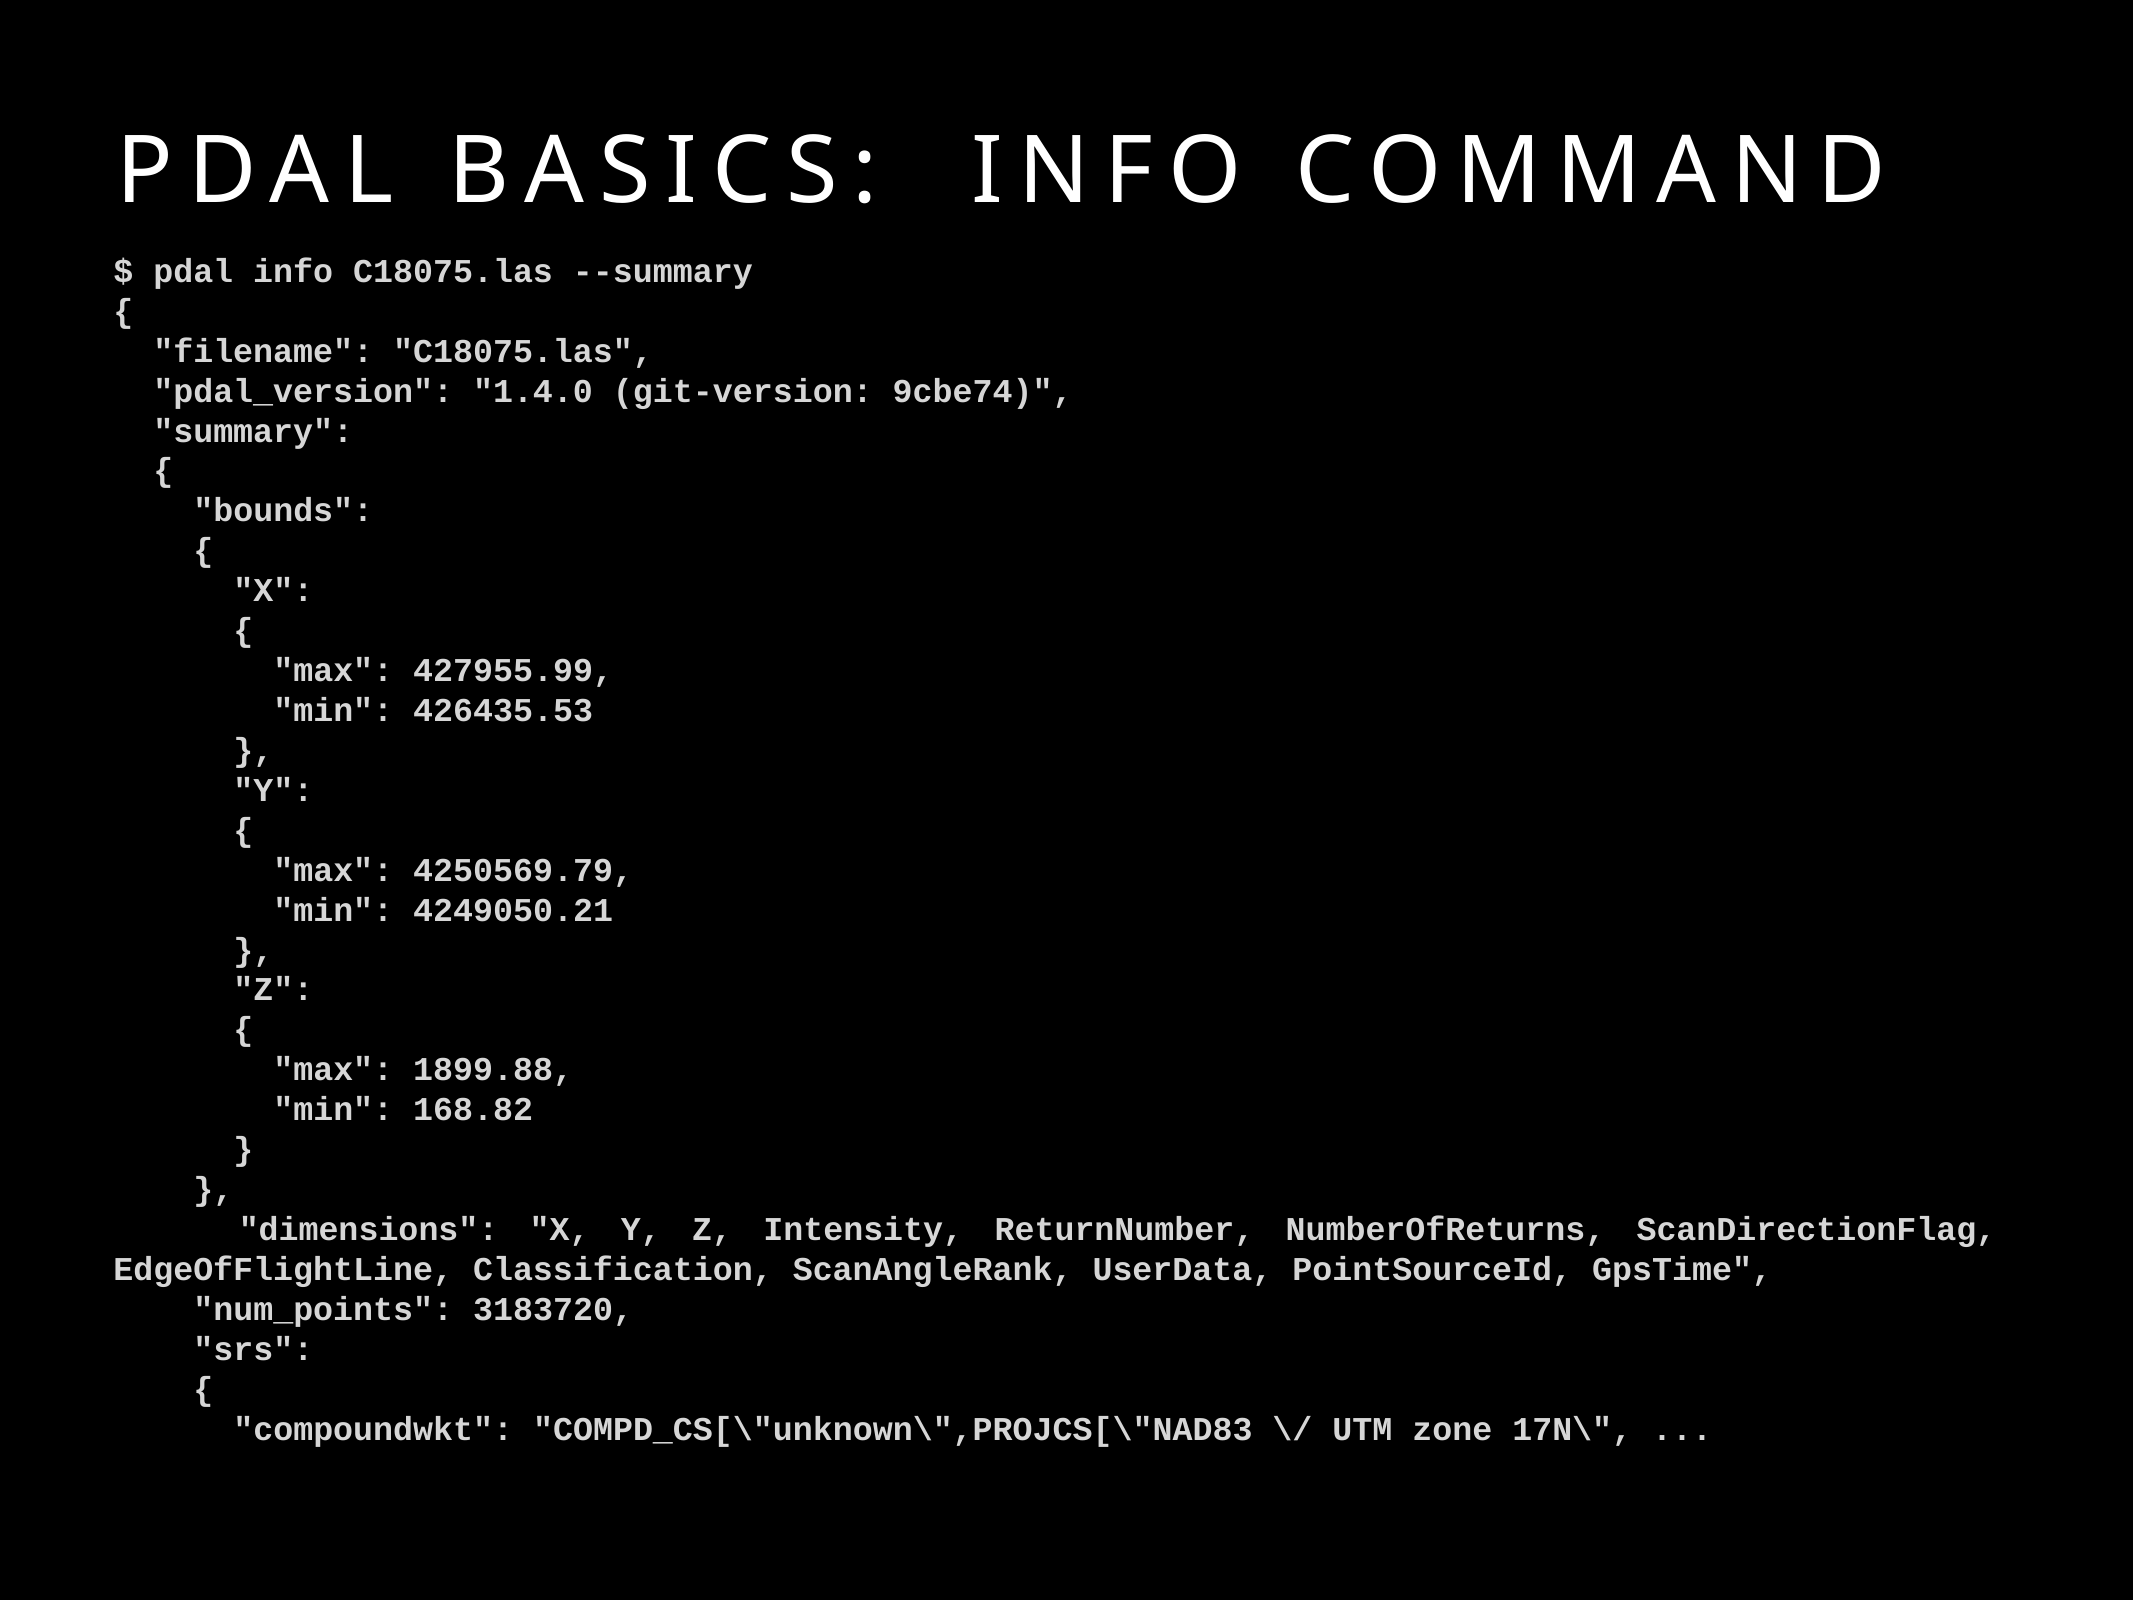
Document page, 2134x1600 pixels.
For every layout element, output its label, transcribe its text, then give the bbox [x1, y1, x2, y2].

title PDAL Basics: INFO command [108, 99, 2025, 334]
text_box $ pdal info C18075.las --summary { "filename": "C18075.las", "pdal_version": "1.4.0 (git-version: 9cbe74)", "summary": { "bounds": { "X": { "max": 427955.99, "min": 426435.53 }, "Y": { "max": 4250569.79, "min": 4249050.21 }, "Z": { "max": 1899.88, "min": 168.82 } }, "dimensions": "X, Y, Z, Intensity, ReturnNumber, NumberOfReturns, ScanDirectionFlag, EdgeOfFlightLine, Classification, ScanAngleRank, UserData, PointSourceId, GpsTime", "num_points": 3183720, "srs": { "compoundwkt": "COMPD_CS[\"unknown\",PROJCS[\"NAD83 \/ UTM zone 17N\", ... [105, 240, 2007, 1456]
